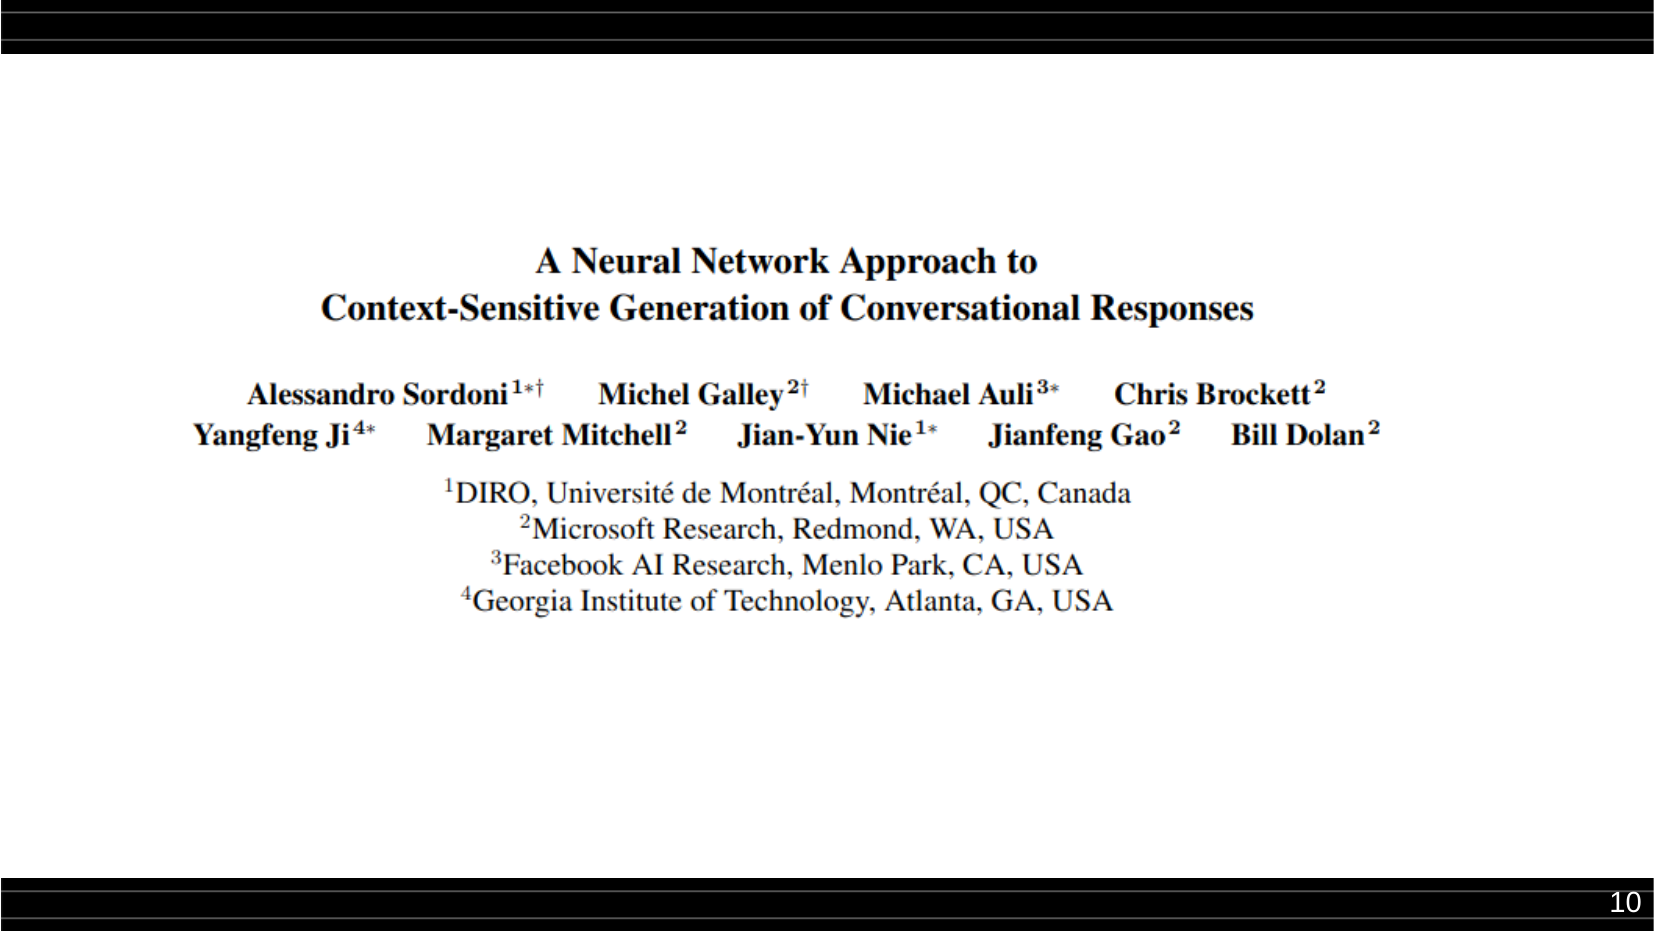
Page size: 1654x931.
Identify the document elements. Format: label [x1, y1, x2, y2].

picture [1, 0, 1654, 54]
picture [1, 878, 1654, 931]
picture [128, 206, 1501, 676]
